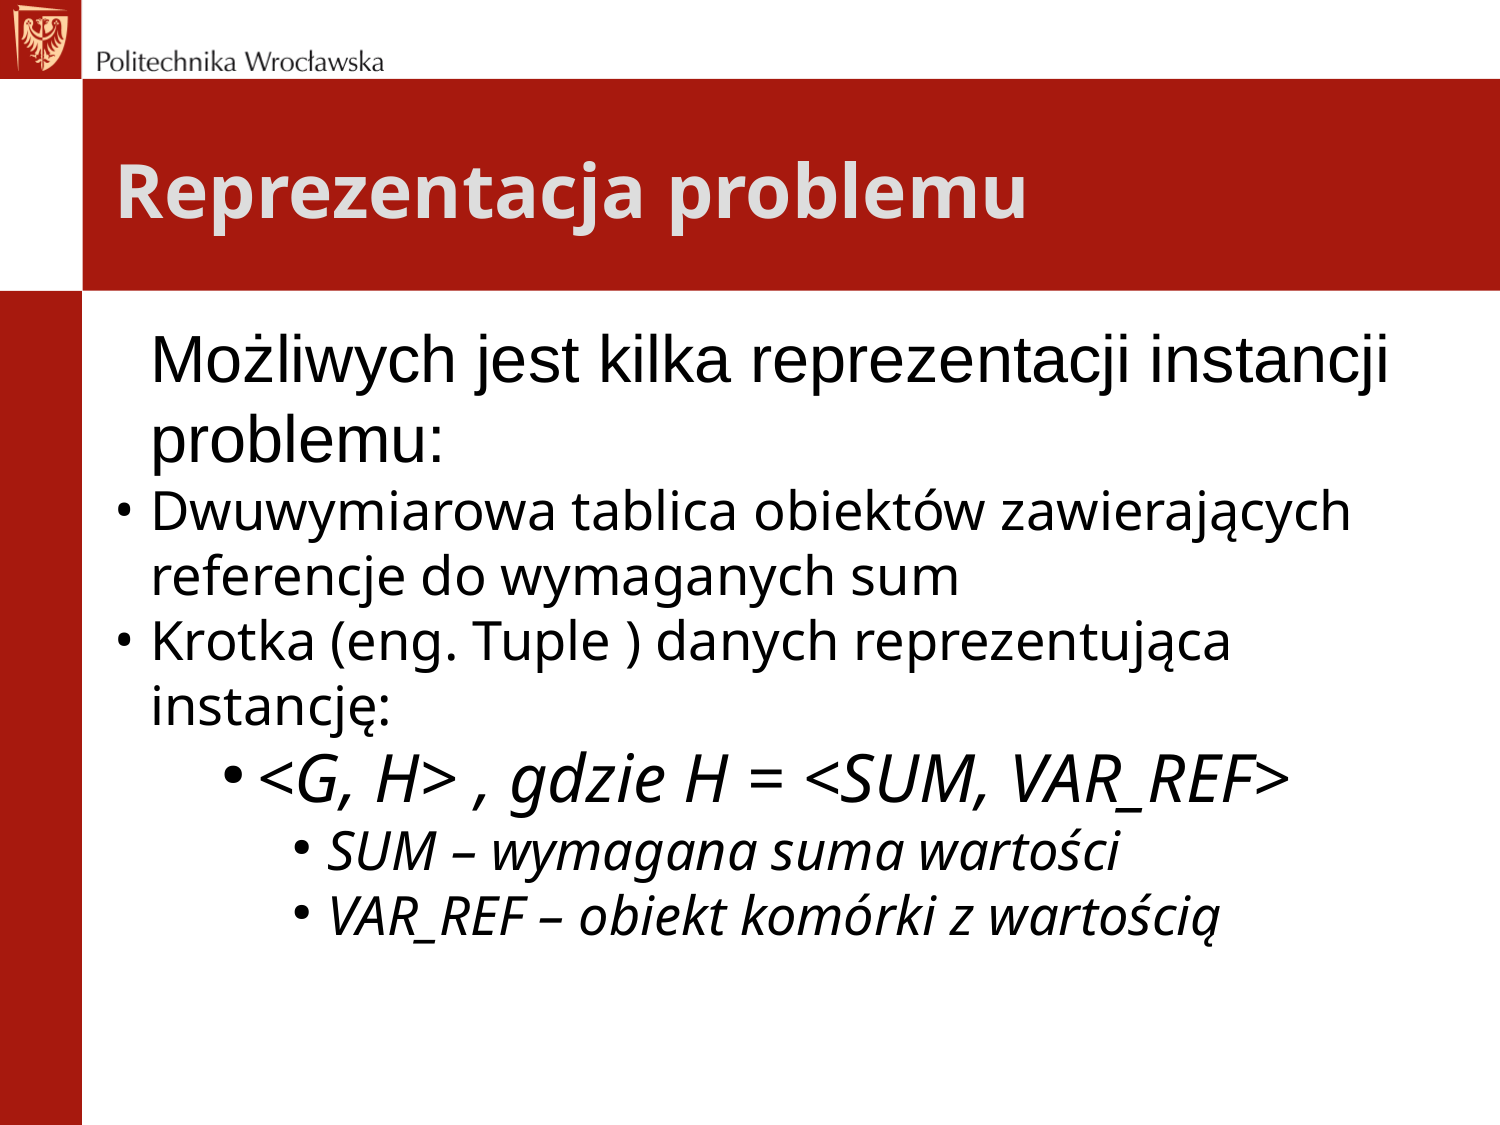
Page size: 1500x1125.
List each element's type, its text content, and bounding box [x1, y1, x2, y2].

text_box Reprezentacja problemu [100, 103, 1483, 273]
picture [0, 0, 384, 79]
text_box Możliwych jest kilka reprezentacji instancji problemu: Dwuwymiarowa tablica obiektów zawierających referencje do wymaganych sum Krotka (eng. Tuple ) danych reprezentująca instancję: <G, H> , gdzie H = <SUM, VAR_REF> SUM – wymagana suma wartości VAR_REF – obiekt komórki z wartością [100, 308, 1483, 1106]
